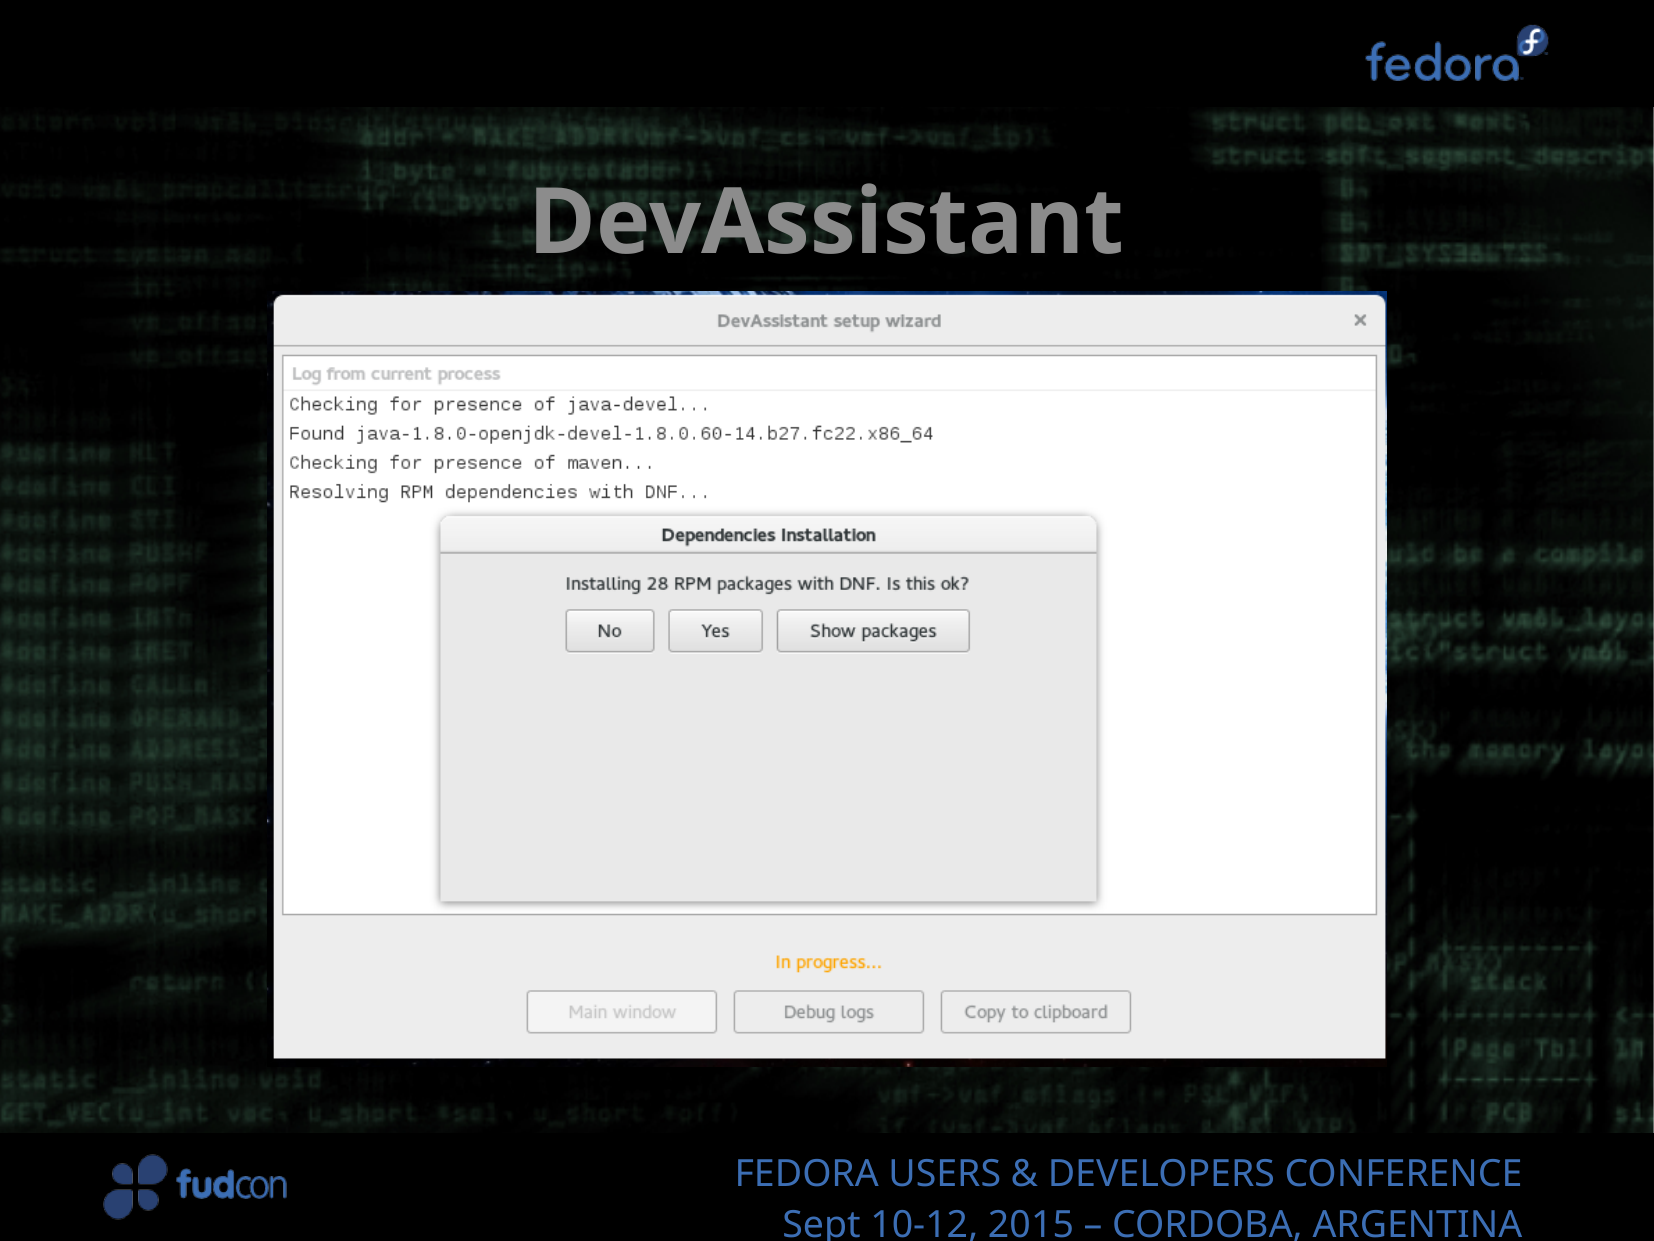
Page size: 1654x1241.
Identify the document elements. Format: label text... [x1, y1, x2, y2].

picture [0, 0, 1654, 1241]
title DevAssistant [82, 114, 1571, 322]
